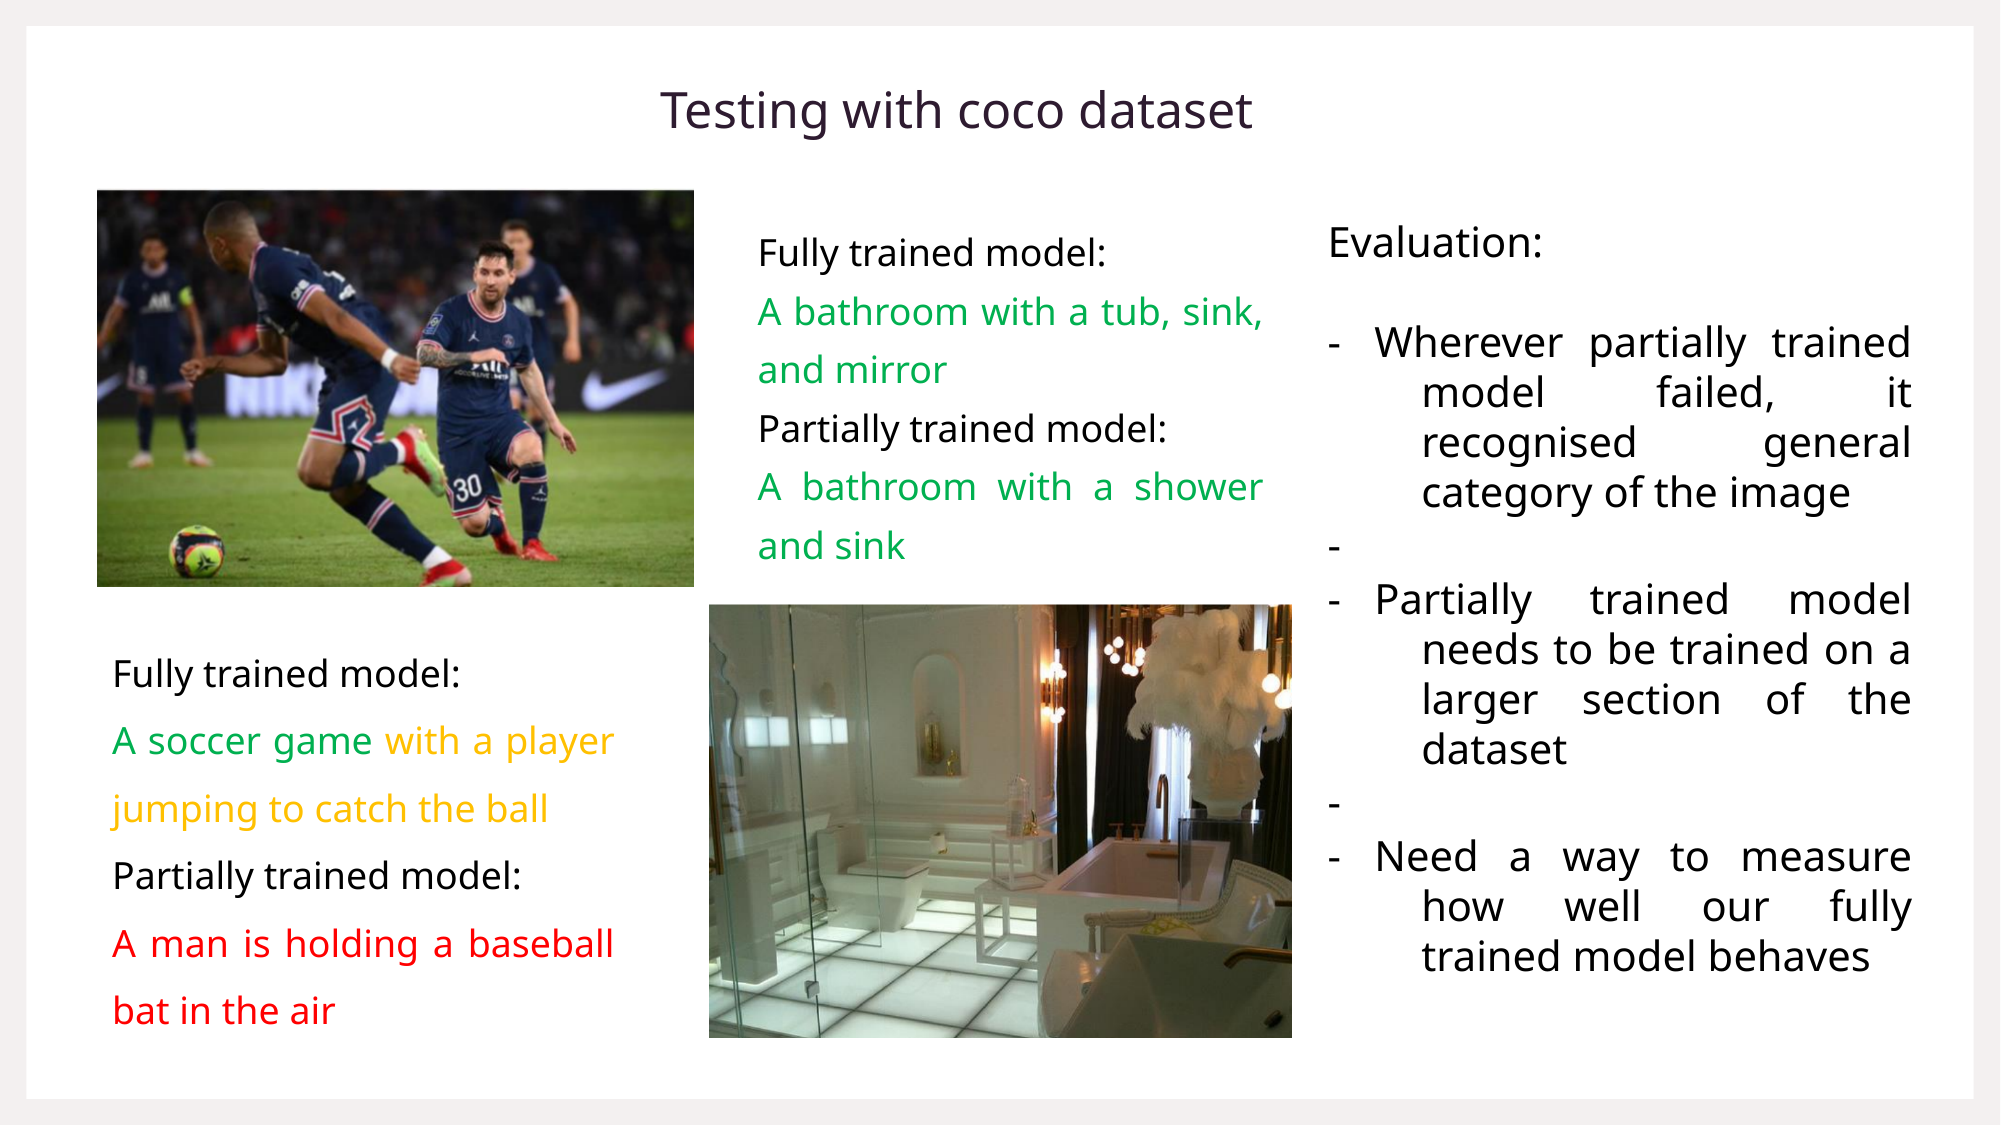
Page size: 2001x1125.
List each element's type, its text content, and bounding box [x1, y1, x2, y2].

text_box Fully trained model: A soccer game with a player jumping to catch the ball Partially trained model: A man is holding a baseball bat in the air [97, 619, 646, 1090]
picture [97, 188, 694, 587]
picture [708, 600, 1292, 1038]
text_box Fully trained model: A bathroom with a tub, sink, and mirror Partially trained model: A bathroom with a shower and sink [742, 208, 1292, 624]
title Testing with coco dataset [645, 31, 1355, 146]
text_box Evaluation: Wherever partially trained model failed, it recognised general category of the image Partially trained model needs to be trained on a larger section of the dataset Need a way to measure how well our fully trained model behaves [1312, 208, 1928, 880]
